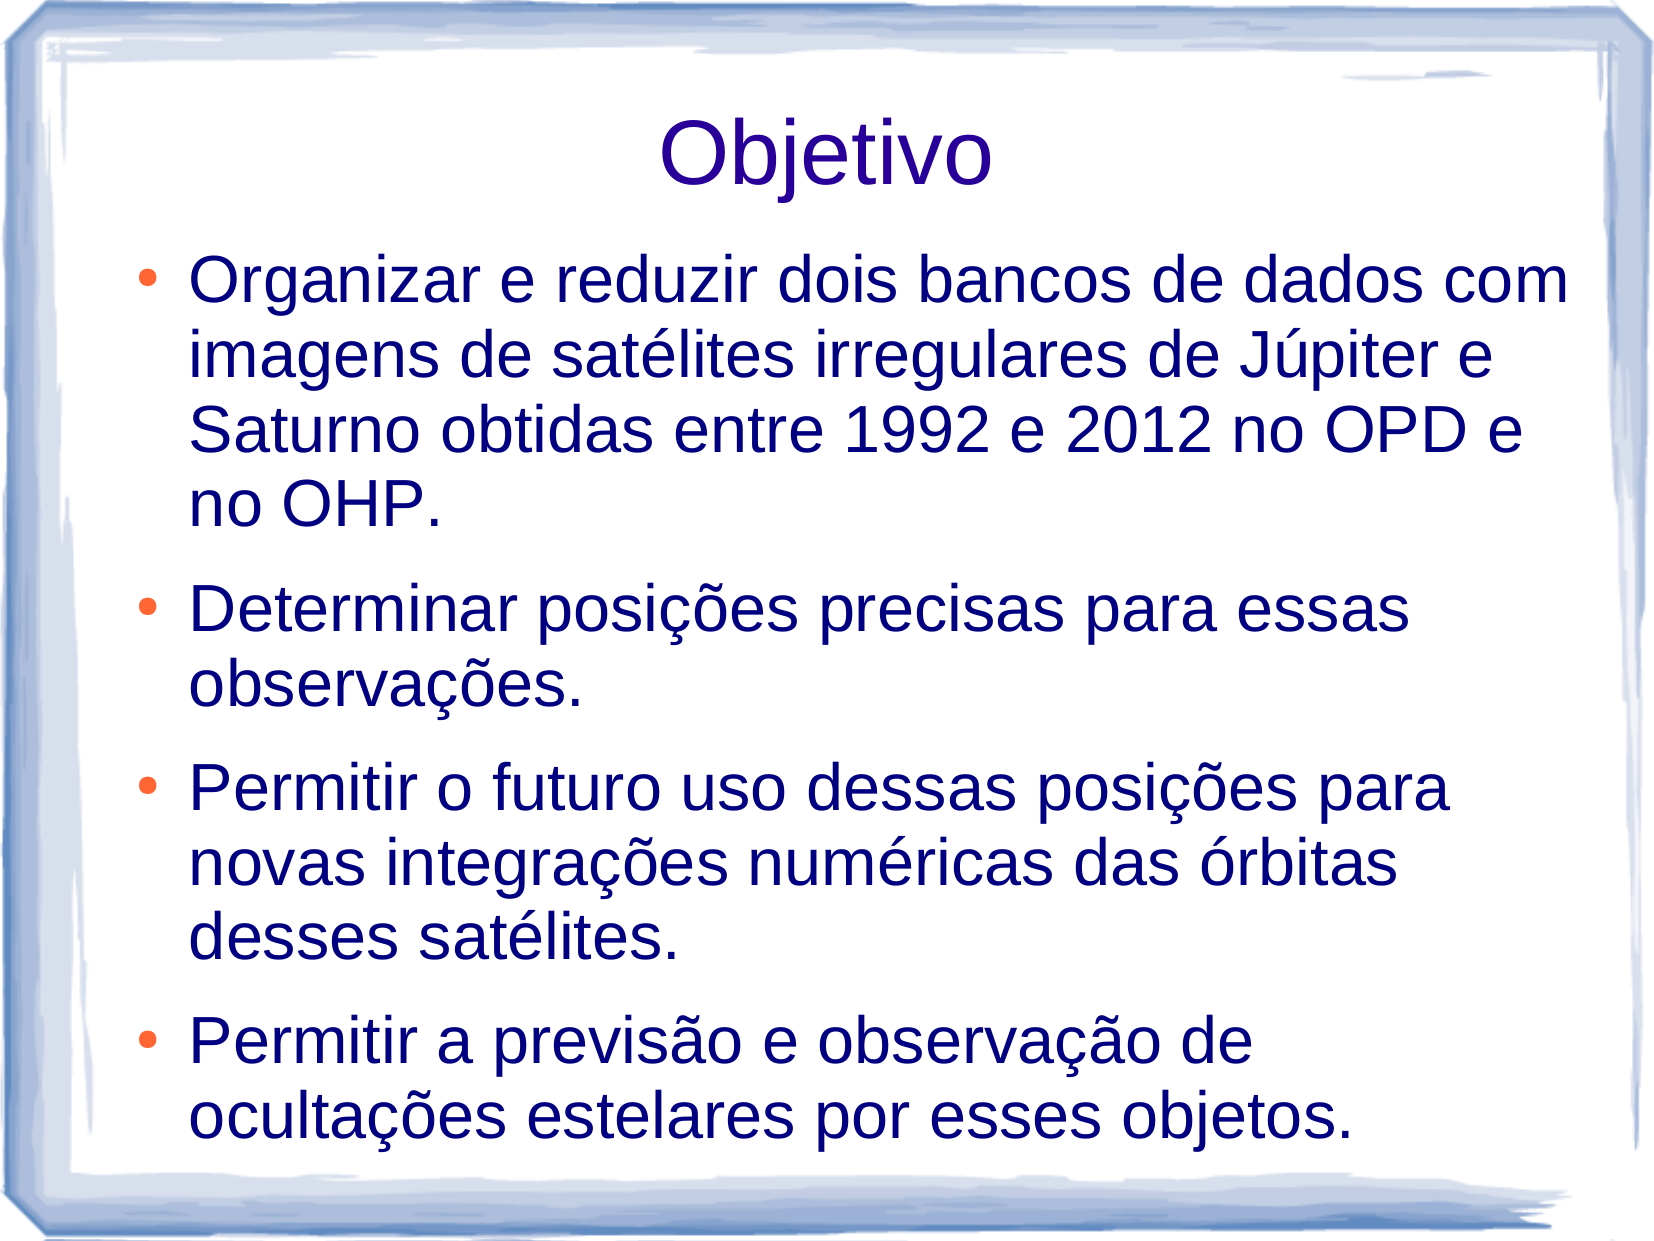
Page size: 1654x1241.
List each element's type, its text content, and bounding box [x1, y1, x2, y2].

picture [0, 0, 1654, 1241]
list Organizar e reduzir dois bancos de dados com imagens de satélites irregulares de Júpiter e Saturno obtidas entre 1992 e 2012 no OPD e no OHP. Determinar posições precisas para essas observações. Permitir o futuro uso dessas posições para novas integrações numéricas das órbitas desses satélites. Permitir a previsão e observação de ocultações estelares por esses objetos. [118, 242, 1571, 1154]
title Objetivo [82, 49, 1571, 257]
